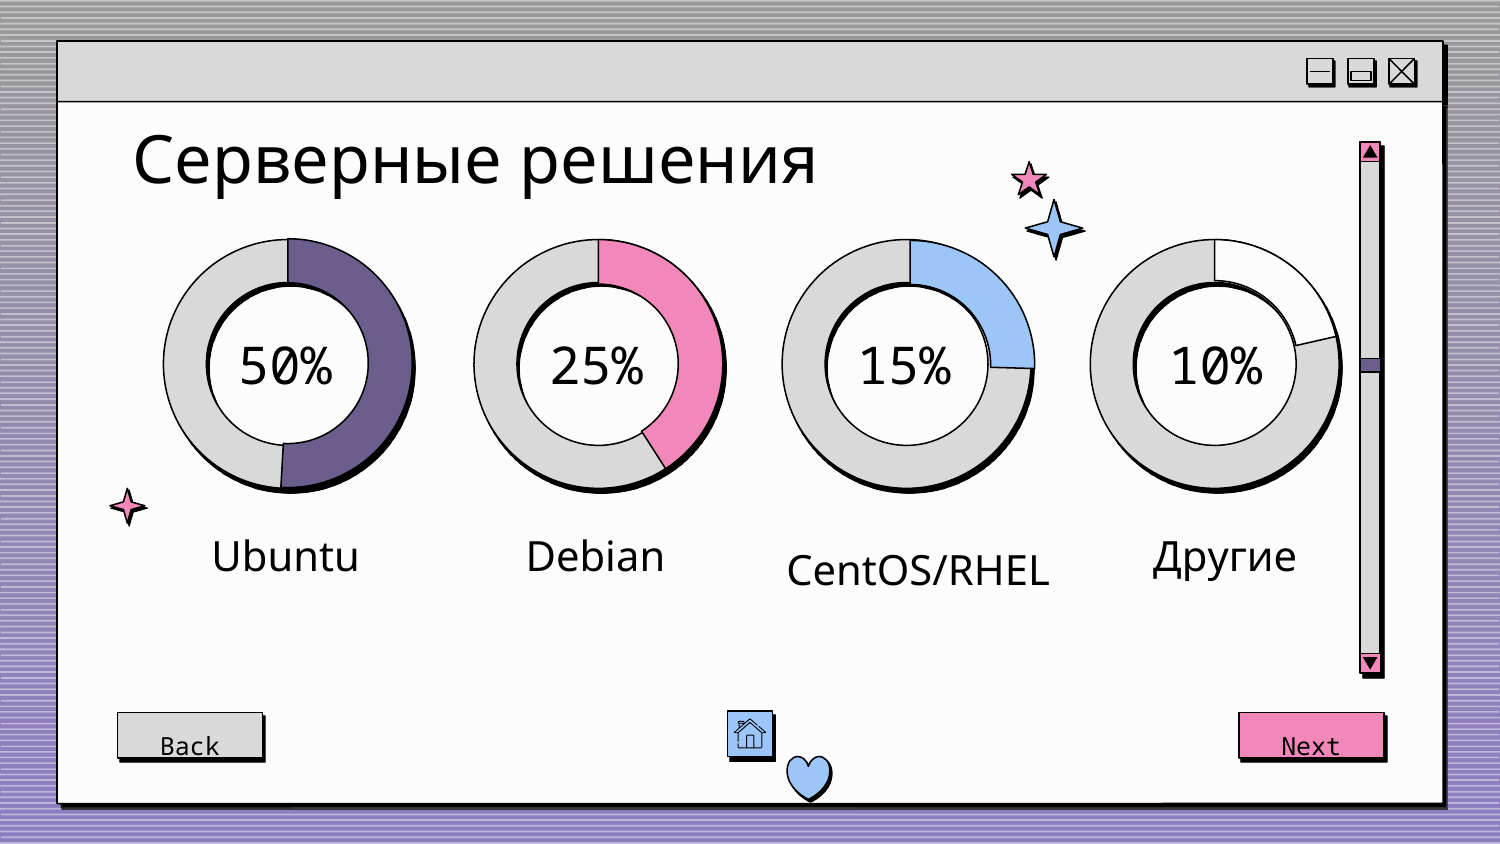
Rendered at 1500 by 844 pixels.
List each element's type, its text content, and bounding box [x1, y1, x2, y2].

text_box [787, 756, 830, 800]
subtitle Next [1250, 714, 1373, 753]
title 25% [509, 316, 683, 412]
title 10% [1128, 316, 1303, 412]
subtitle Debian [463, 514, 728, 574]
text_box [1360, 142, 1380, 673]
text_box [1025, 199, 1083, 257]
text_box [782, 239, 1035, 489]
title 15% [816, 316, 991, 412]
text_box [109, 488, 145, 524]
subtitle Back [129, 714, 251, 753]
title Серверные решения [116, 101, 1384, 183]
text_box [117, 712, 263, 758]
text_box [473, 239, 723, 489]
text_box [163, 238, 413, 489]
text_box [1011, 161, 1047, 195]
text_box [1238, 712, 1384, 758]
subtitle CentOS/RHEL [765, 528, 1072, 588]
text_box [1090, 239, 1340, 489]
title 50% [198, 316, 373, 412]
text_box [727, 711, 773, 757]
subtitle Ubuntu [153, 514, 418, 574]
subtitle Другие [1082, 514, 1360, 574]
